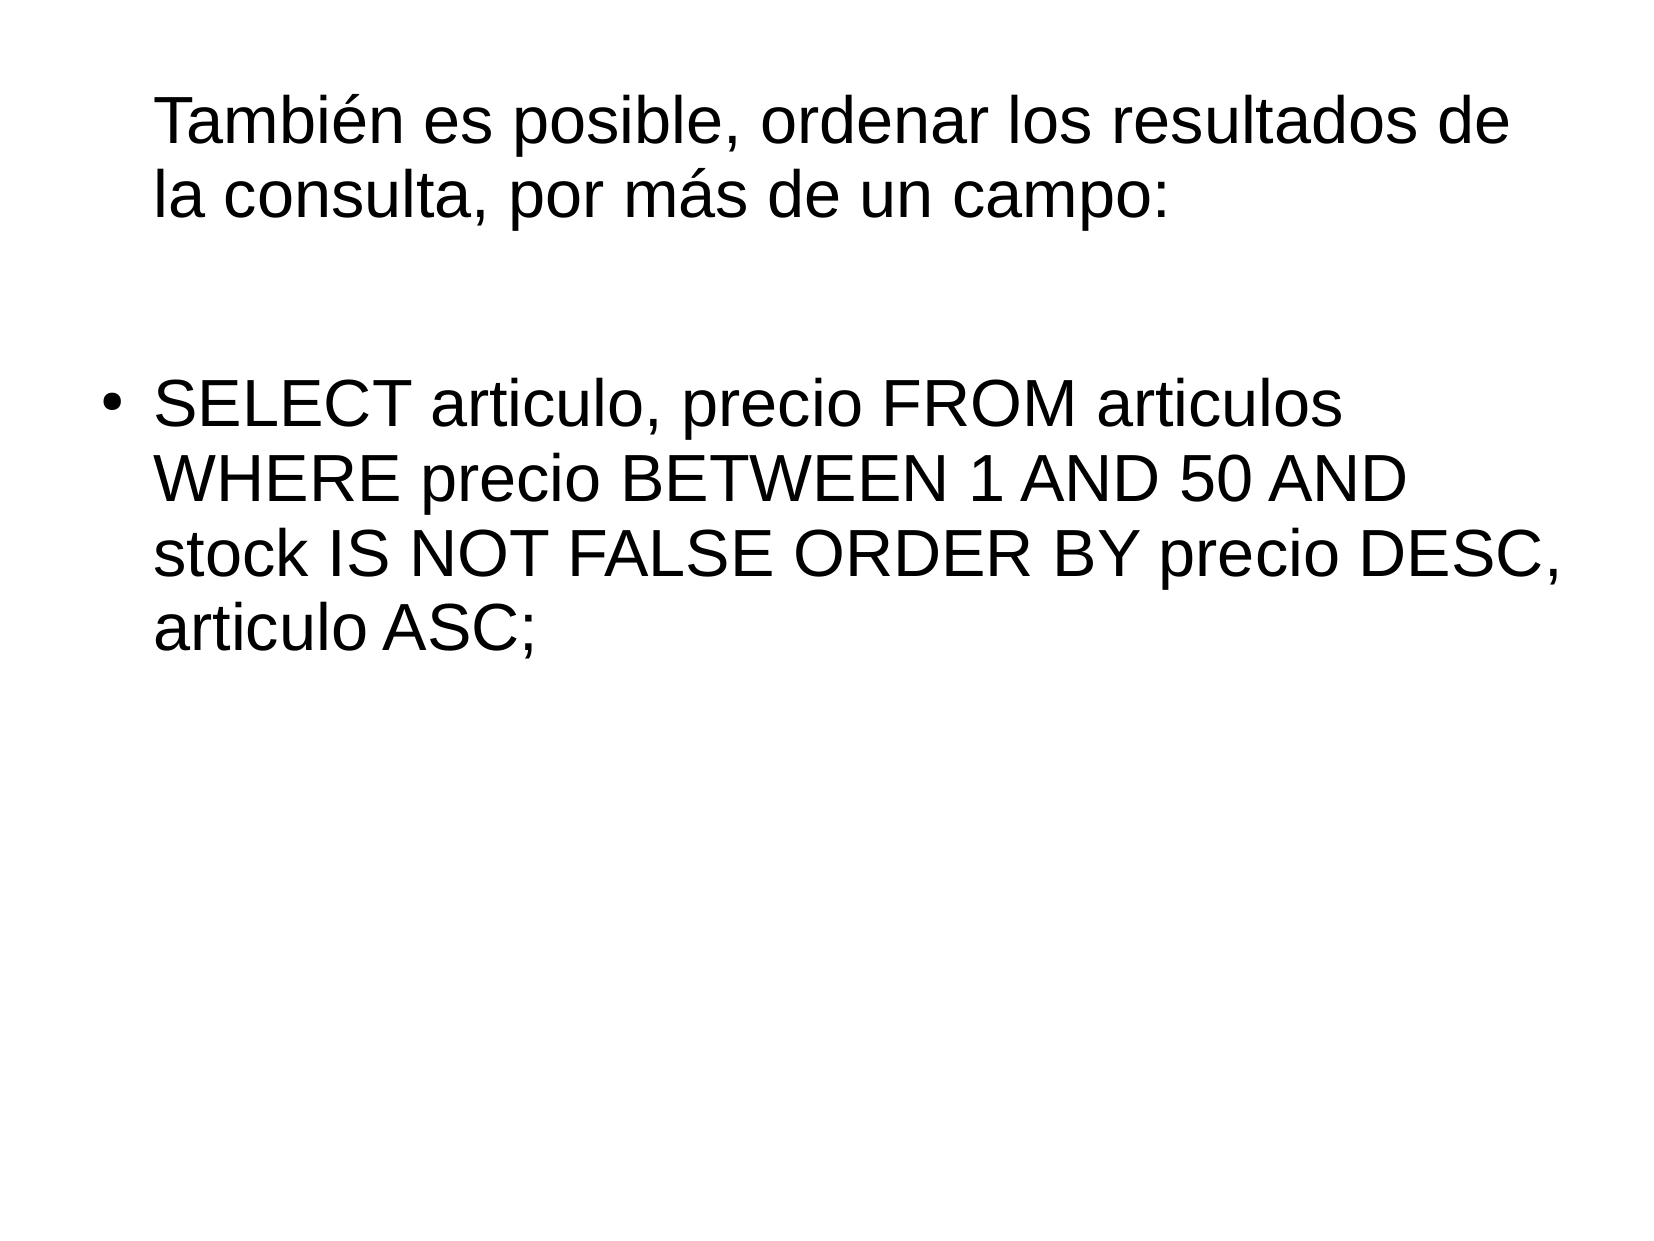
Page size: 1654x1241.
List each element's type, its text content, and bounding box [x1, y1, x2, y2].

list También es posible, ordenar los resultados de la consulta, por más de un campo: SELECT articulo, precio FROM articulos WHERE precio BETWEEN 1 AND 50 AND stock IS NOT FALSE ORDER BY precio DESC, articulo ASC; [82, 82, 1571, 1010]
